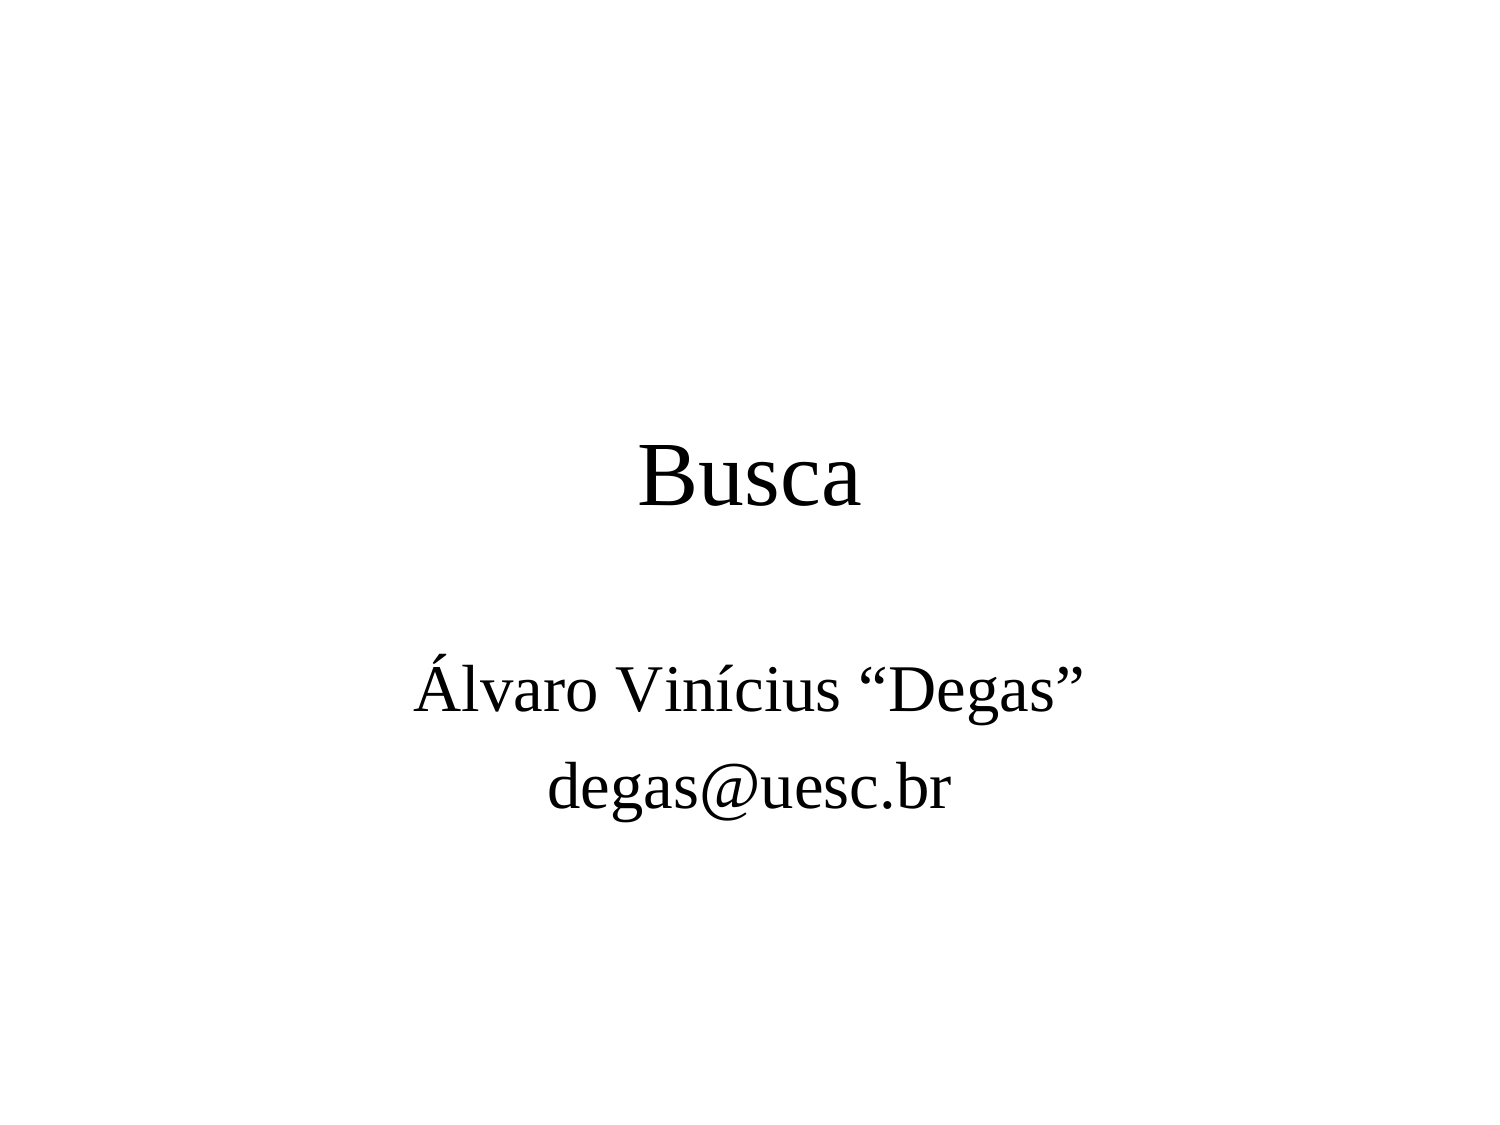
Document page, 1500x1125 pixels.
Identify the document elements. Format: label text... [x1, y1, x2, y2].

title Busca [112, 374, 1388, 563]
subtitle Álvaro Vinícius “Degas” degas@uesc.br [225, 637, 1276, 926]
